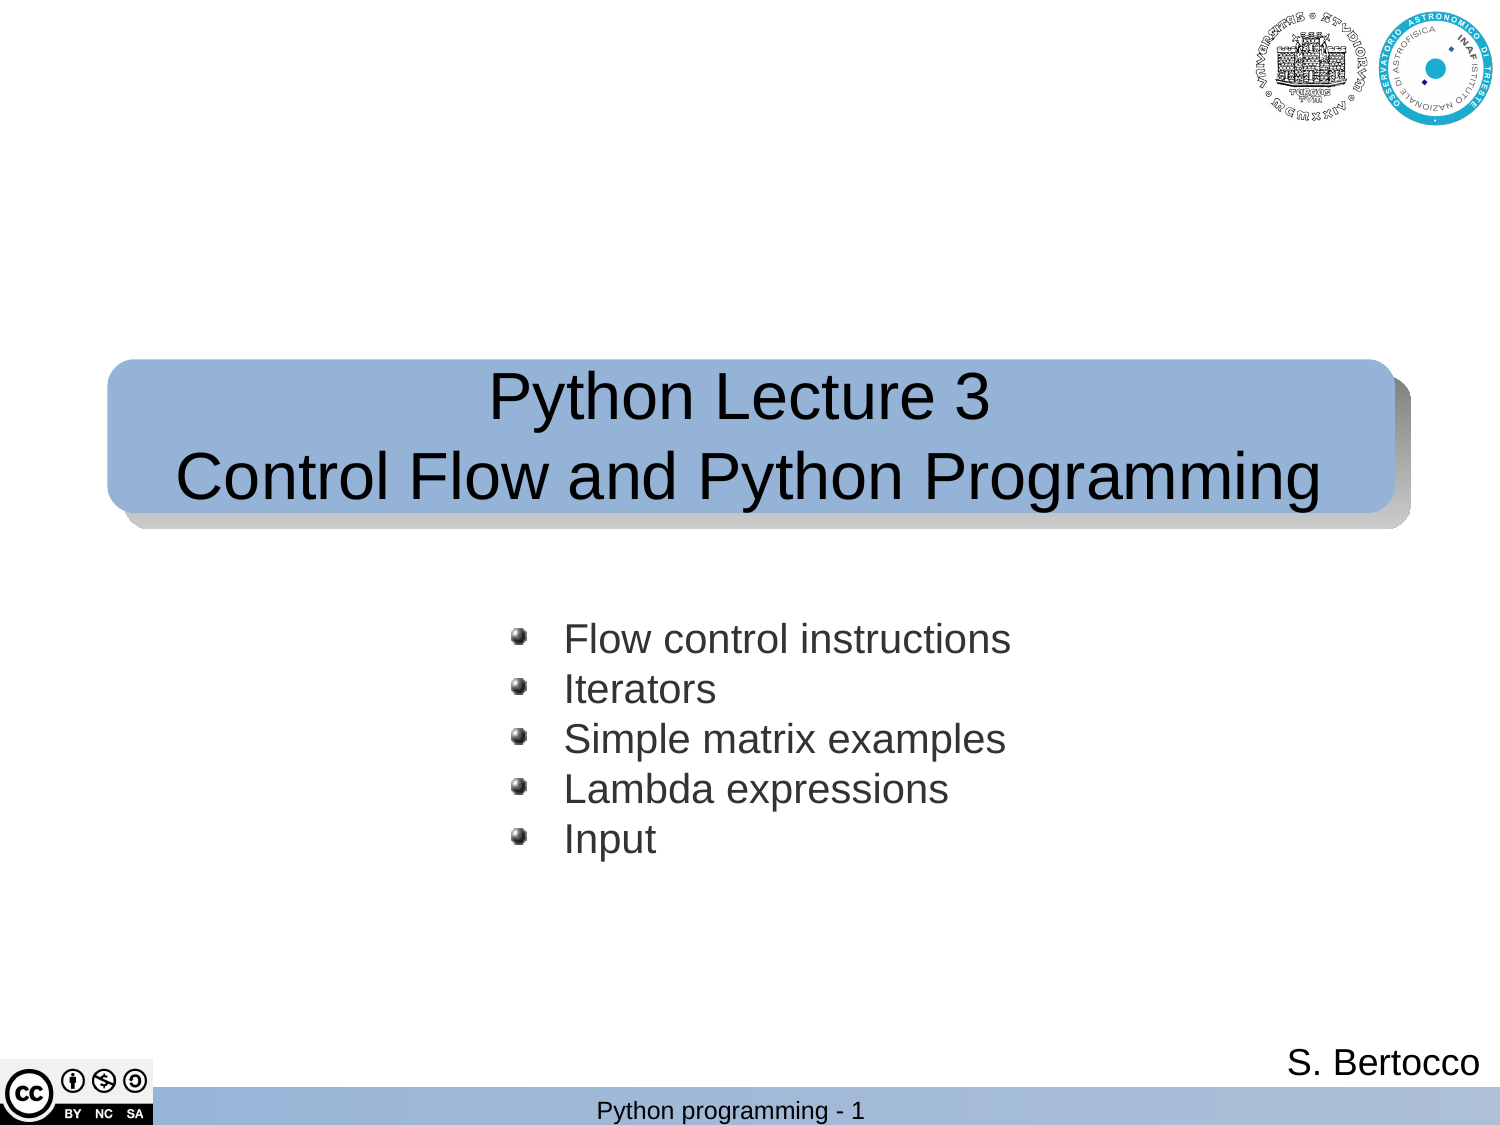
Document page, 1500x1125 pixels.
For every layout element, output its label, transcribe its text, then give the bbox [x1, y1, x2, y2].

list Flow control instructions Iterators Simple matrix examples Lambda expressions Input [478, 603, 1038, 860]
picture [0, 1059, 153, 1125]
text_box Python Lecture 3 Control Flow and Python Programming [112, 373, 1388, 492]
picture [1252, 0, 1500, 149]
